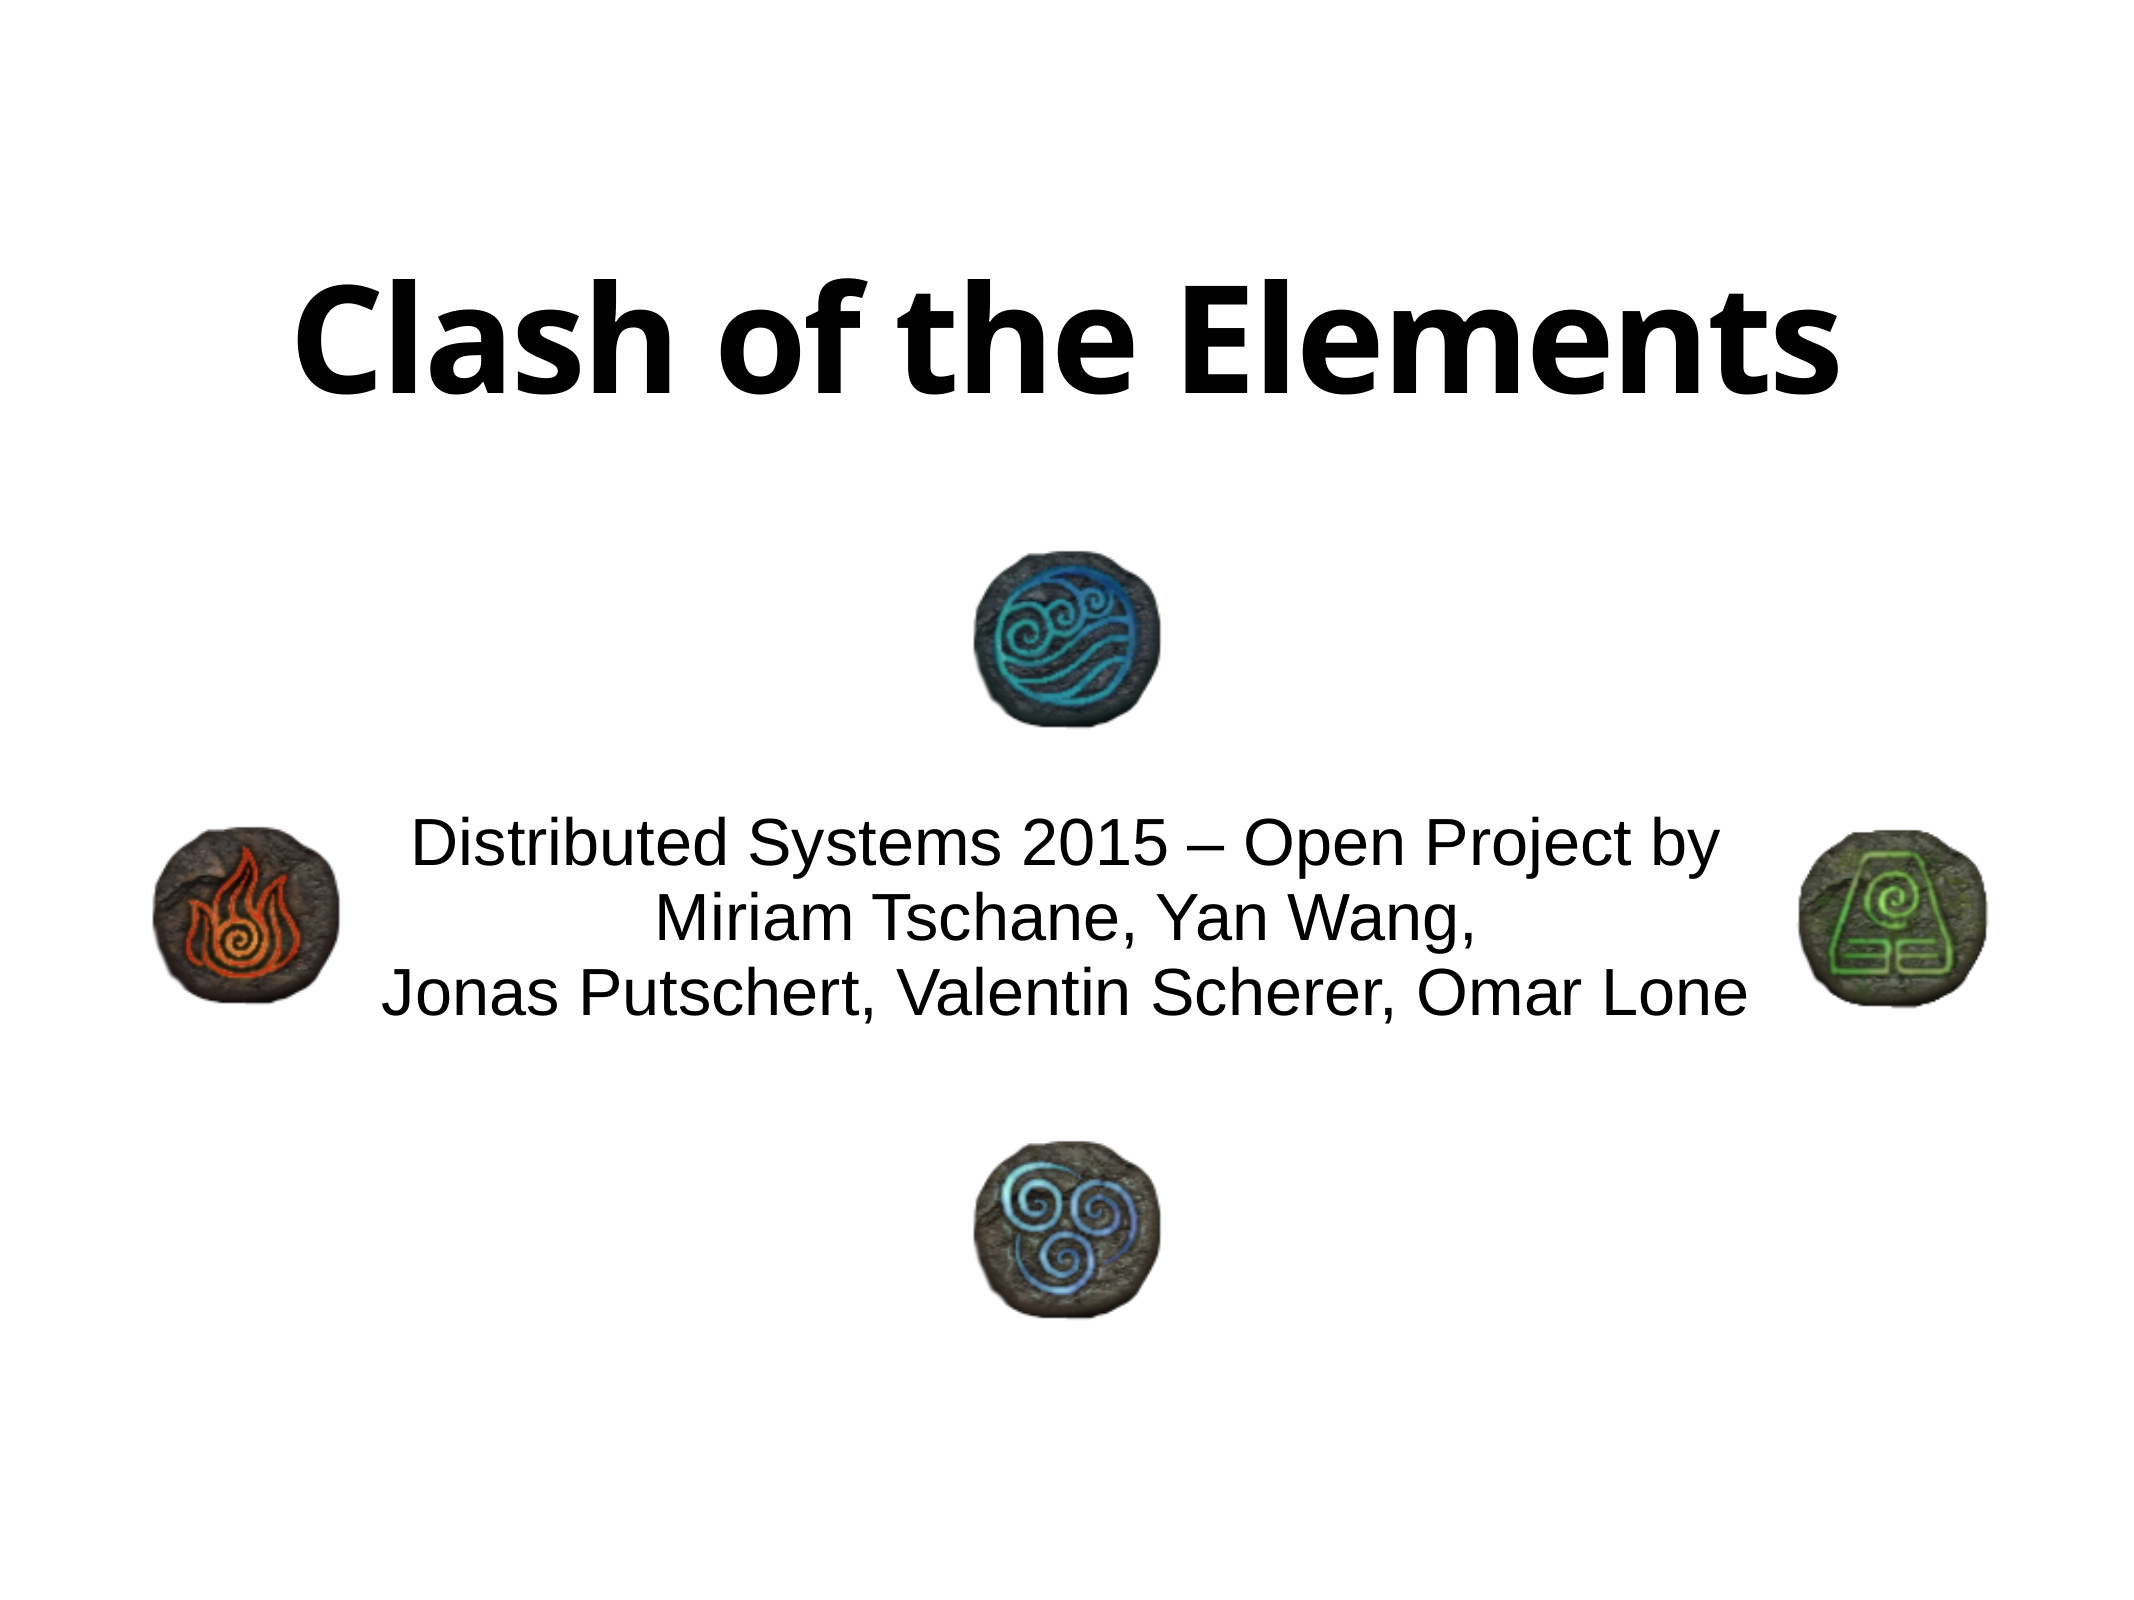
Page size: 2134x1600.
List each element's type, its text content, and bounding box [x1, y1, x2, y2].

picture [141, 807, 208, 1016]
subtitle Distributed Systems 2015 – Open Project by Miriam Tschane, Yan Wang, Jonas Putschert, Valentin Scherer, Omar Lone [208, 805, 1925, 1030]
picture [1925, 810, 1997, 1019]
picture [962, 531, 1171, 740]
title Clash of the Elements [208, 236, 1925, 805]
picture [962, 1121, 1171, 1331]
